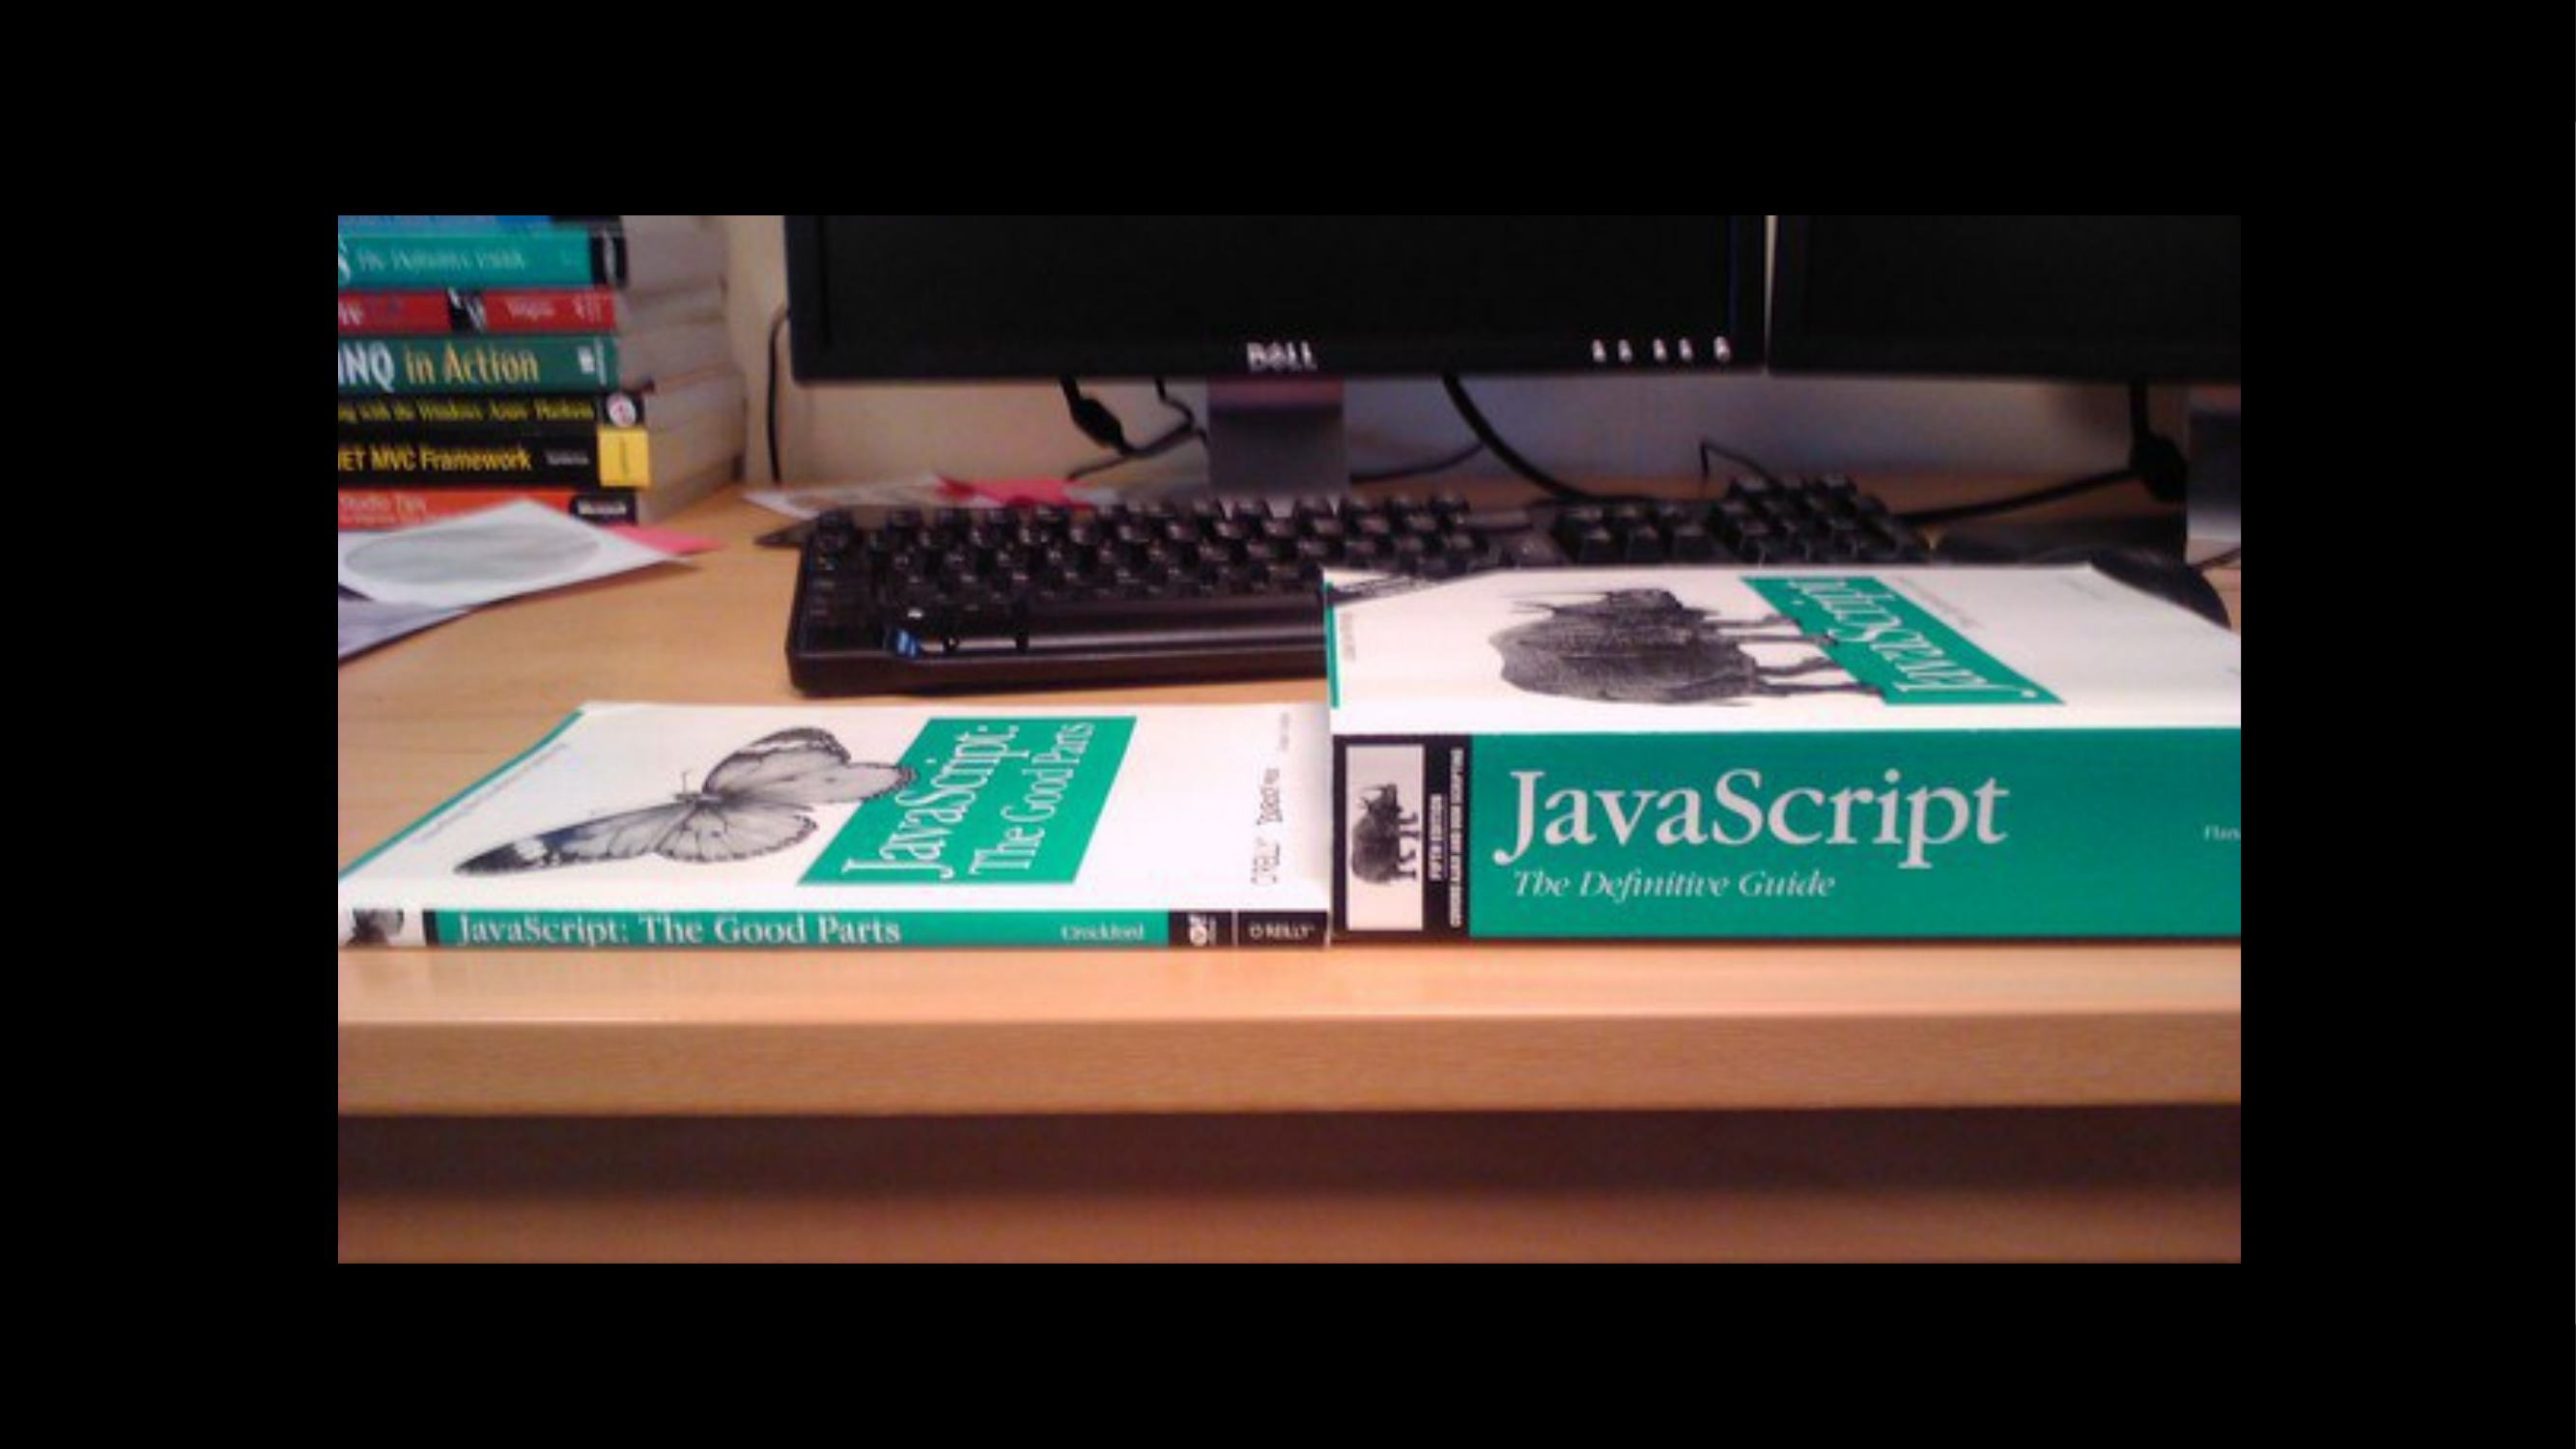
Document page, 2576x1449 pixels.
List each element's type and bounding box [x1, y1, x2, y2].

picture [338, 215, 2242, 1264]
